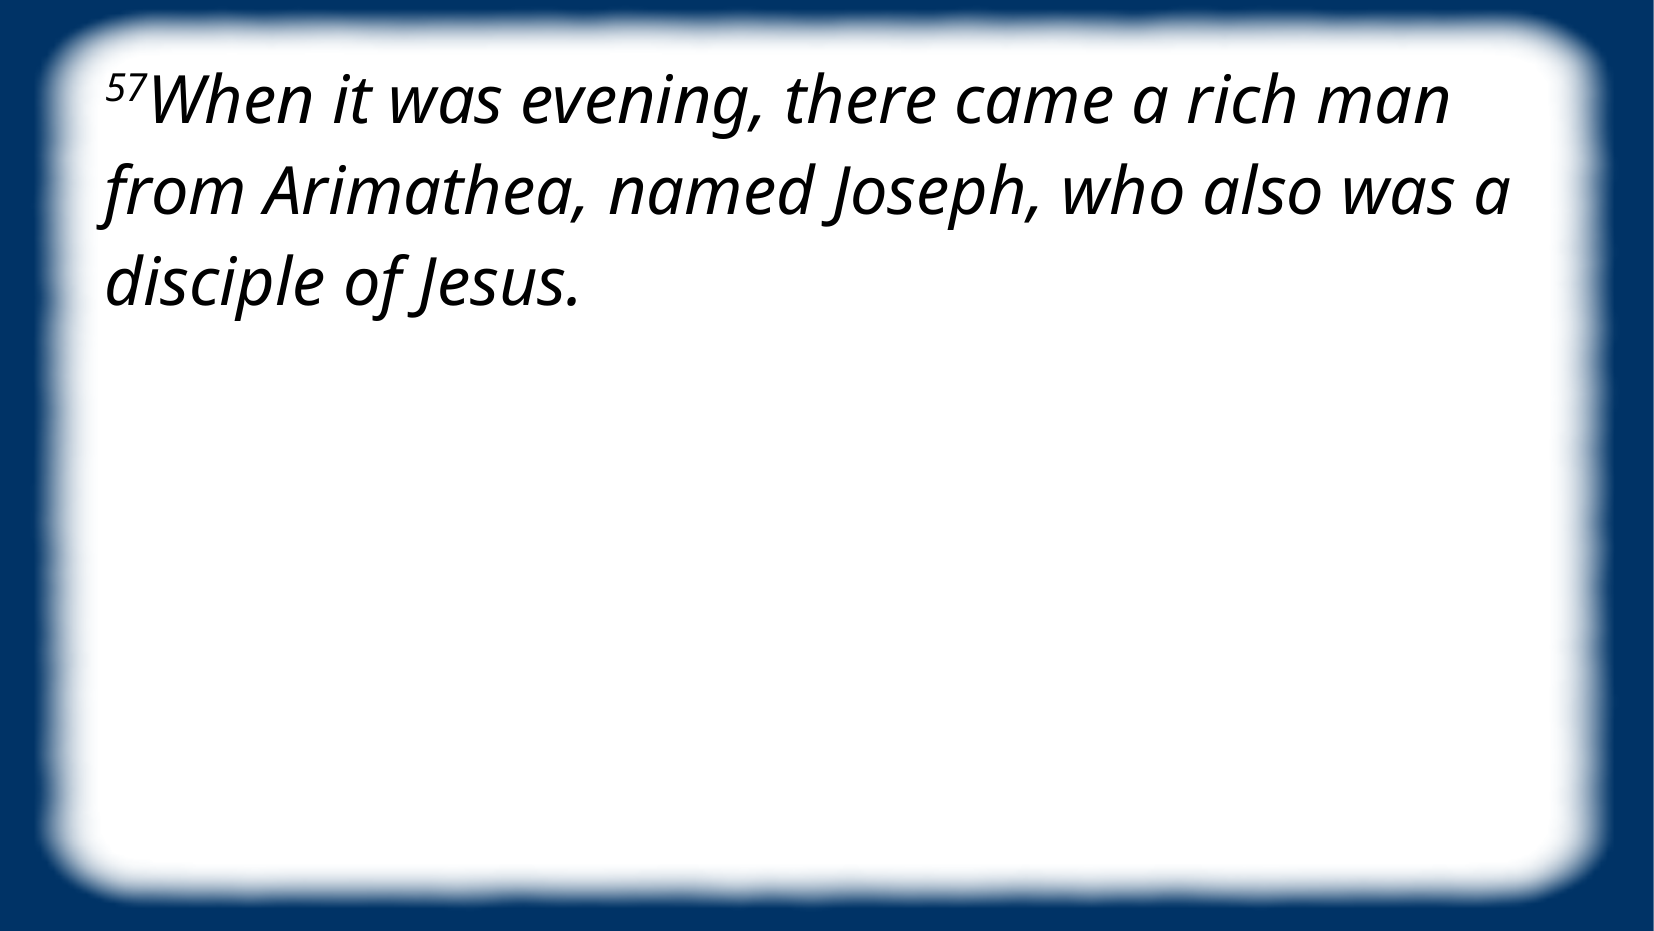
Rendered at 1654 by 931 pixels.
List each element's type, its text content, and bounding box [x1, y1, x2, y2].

text_box 57When it was evening, there came a rich man from Arimathea, named Joseph, who also was a disciple of Jesus. [90, 45, 1546, 327]
picture [0, 0, 1654, 931]
